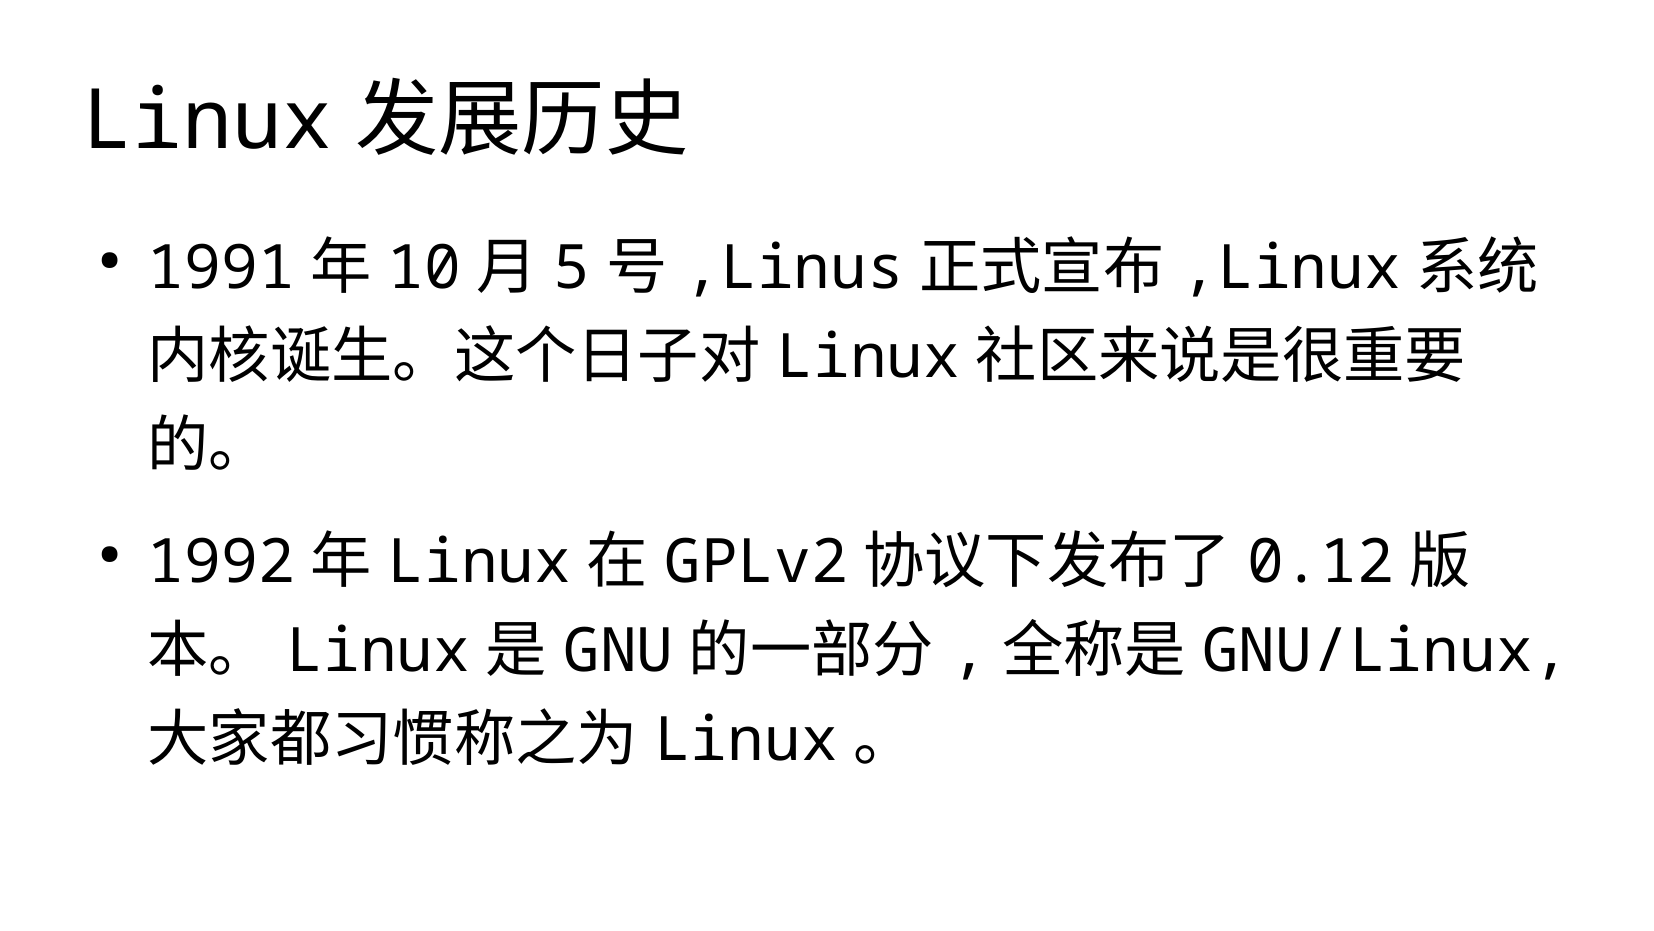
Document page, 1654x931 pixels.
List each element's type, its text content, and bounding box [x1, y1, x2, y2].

title Linux发展历史 [82, 37, 1571, 189]
list 1991年10月5号,Linus正式宣布,Linux系统内核诞生。这个日子对Linux社区来说是很重要的。 1992年Linux在GPLv2协议下发布了0.12版本。Linux是GNU的一部分,全称是GNU/Linux,大家都习惯称之为Linux。 [82, 217, 1571, 780]
